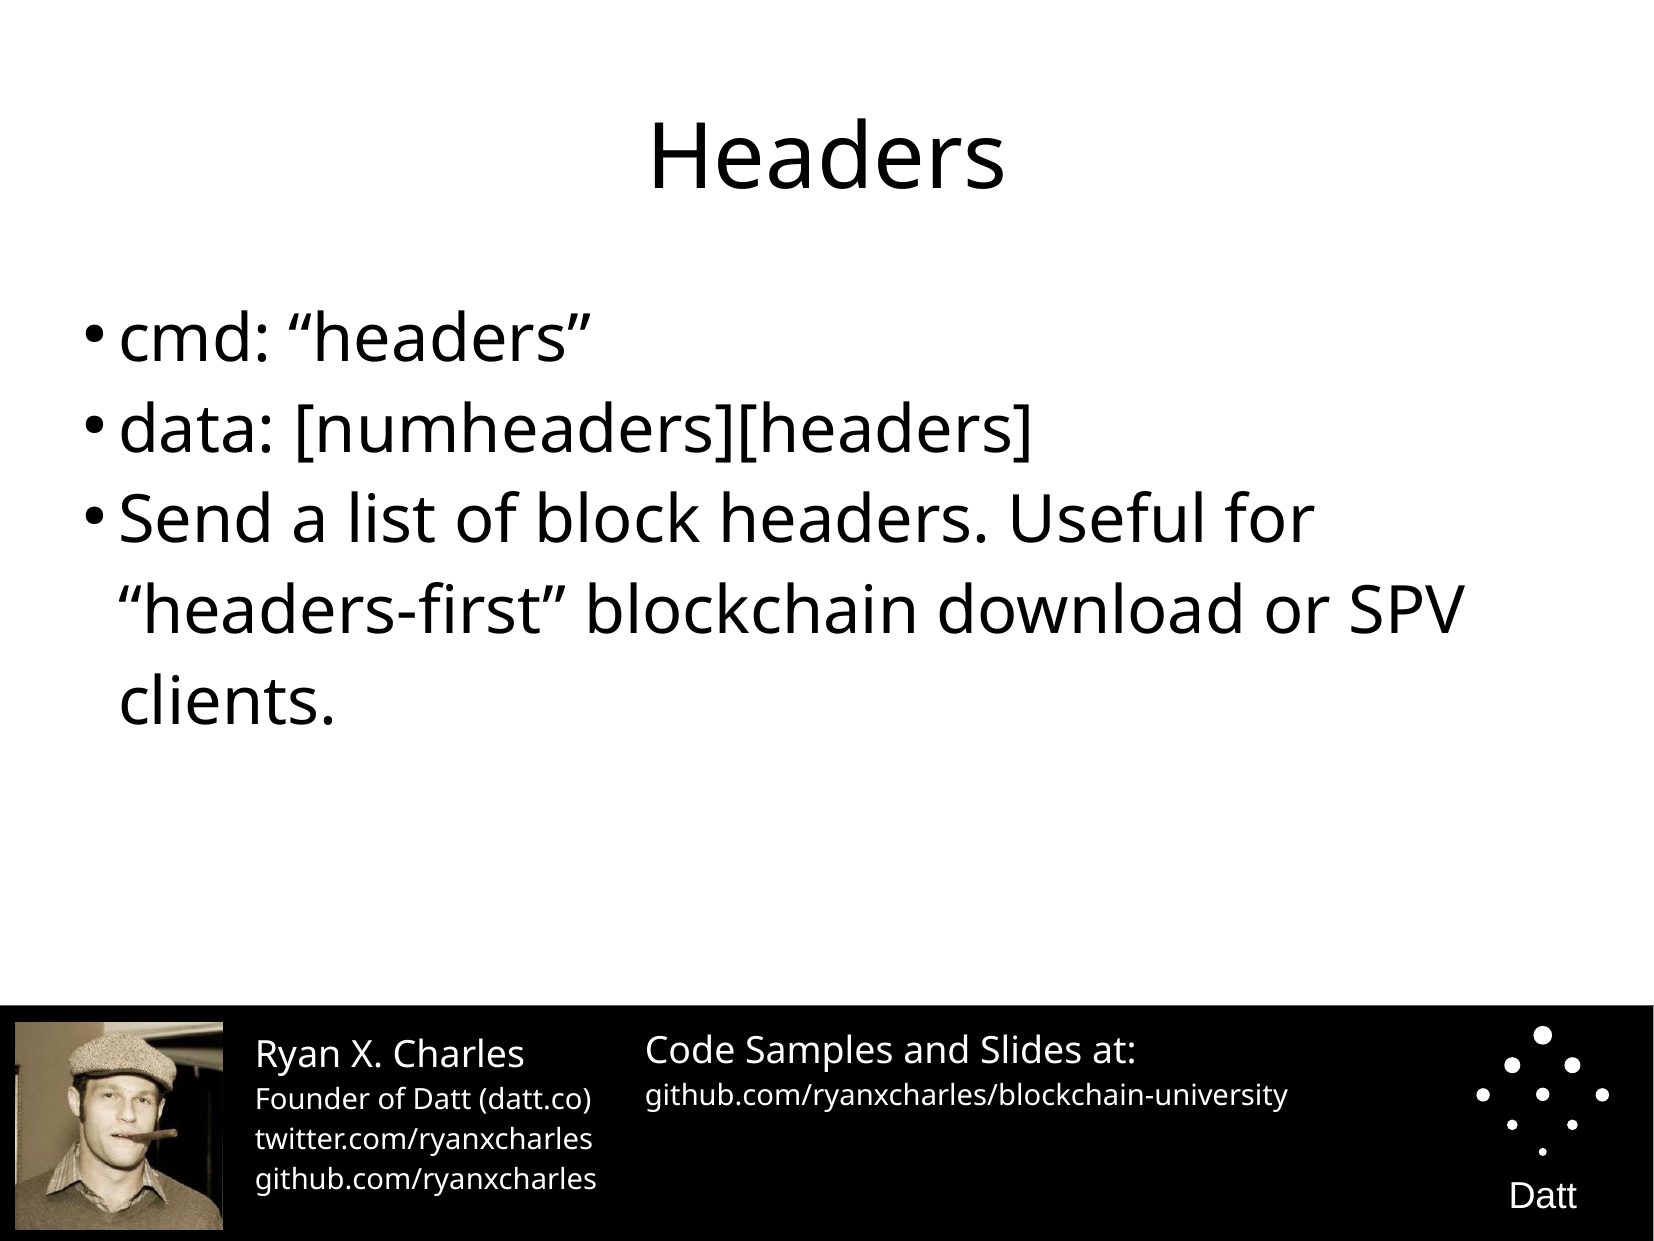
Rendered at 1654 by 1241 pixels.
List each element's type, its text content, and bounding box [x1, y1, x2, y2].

text_box Datt [1452, 1167, 1633, 1241]
text_box [0, 1005, 1654, 1241]
text_box Code Samples and Slides at: github.com/ryanxcharles/blockchain-university [630, 1015, 1403, 1156]
title Headers [82, 49, 1571, 257]
picture [1475, 1023, 1611, 1159]
subtitle cmd: “headers” data: [numheaders][headers] Send a list of block headers. Useful for “headers-first” blockchain download or SPV clients. [82, 290, 1571, 1005]
picture [15, 1022, 223, 1231]
text_box Ryan X. Charles Founder of Datt (datt.co) twitter.com/ryanxcharles github.com/ryanxcharles [240, 1020, 976, 1241]
